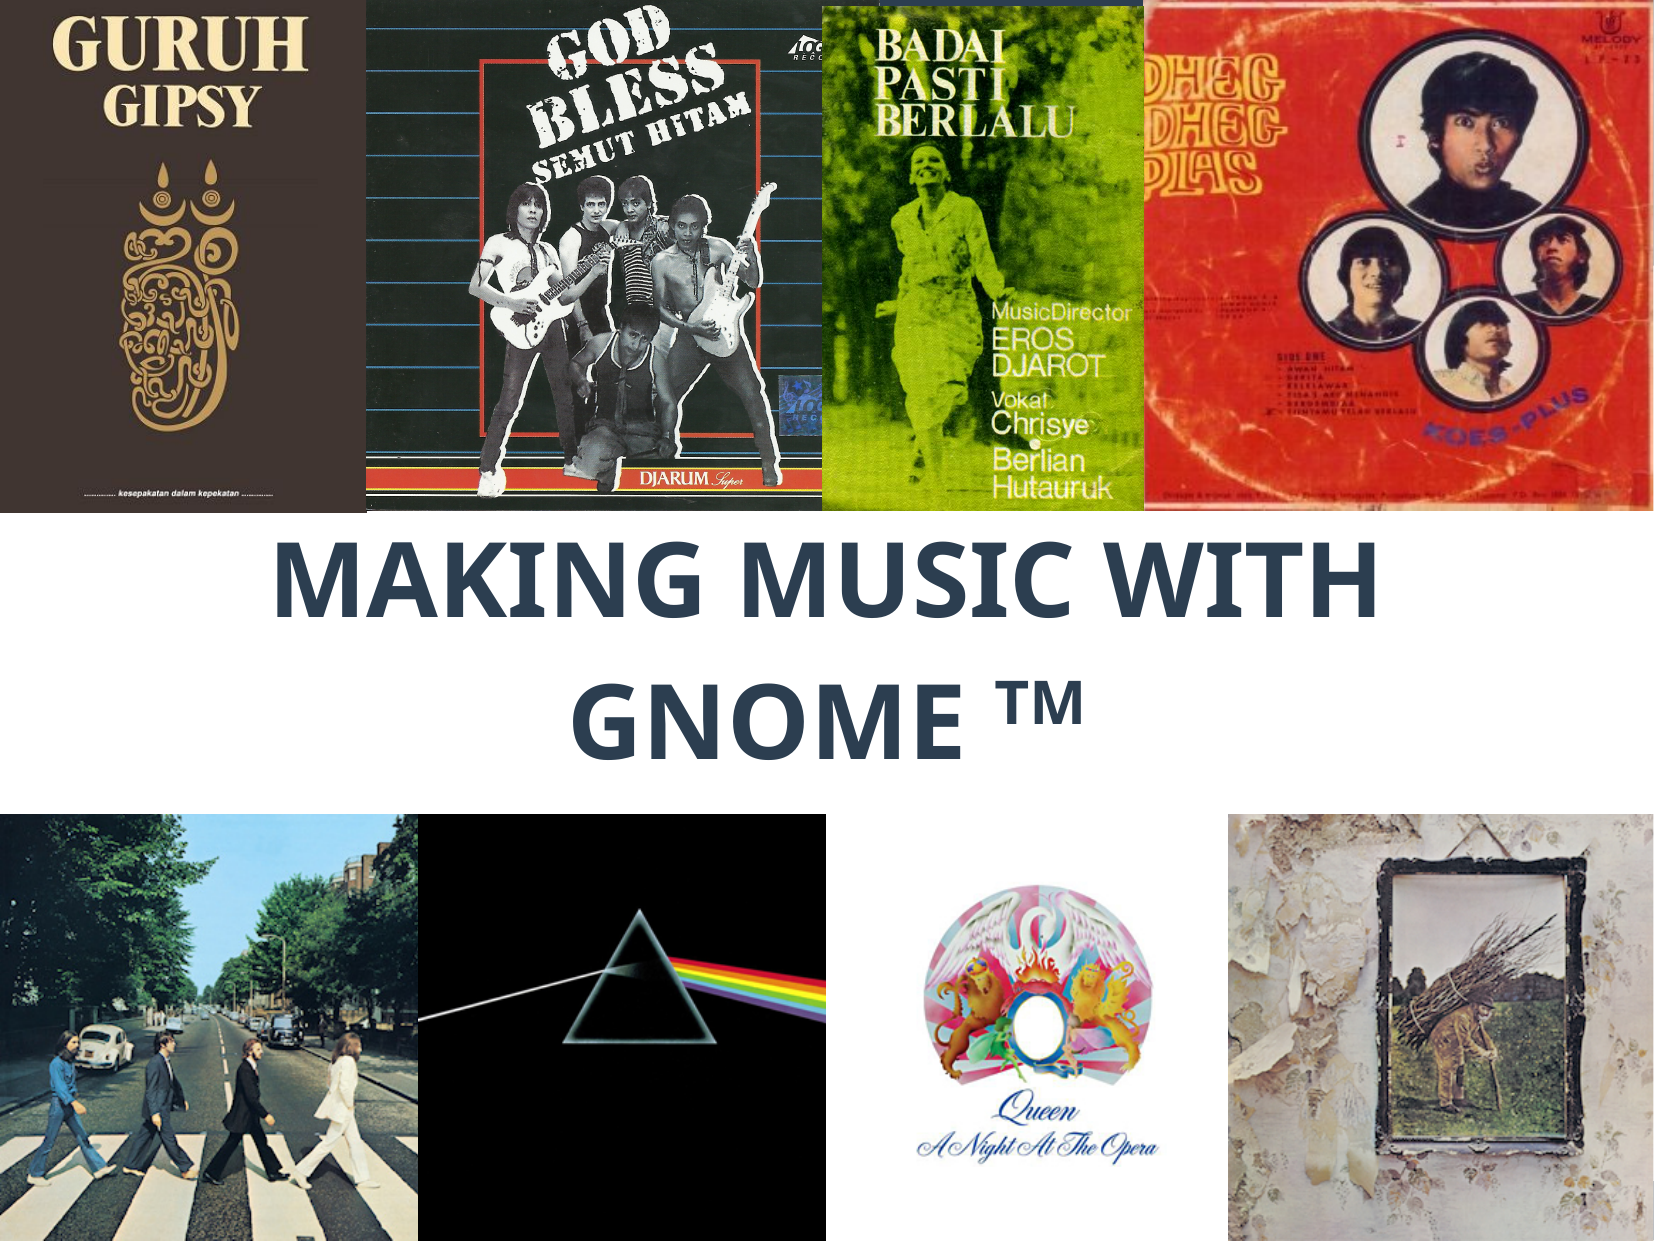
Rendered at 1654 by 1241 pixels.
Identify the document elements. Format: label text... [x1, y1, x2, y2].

subtitle MAKING MUSIC WITH GNOME TM [59, 563, 1595, 733]
picture [0, 814, 1654, 1241]
picture [0, 0, 1654, 513]
